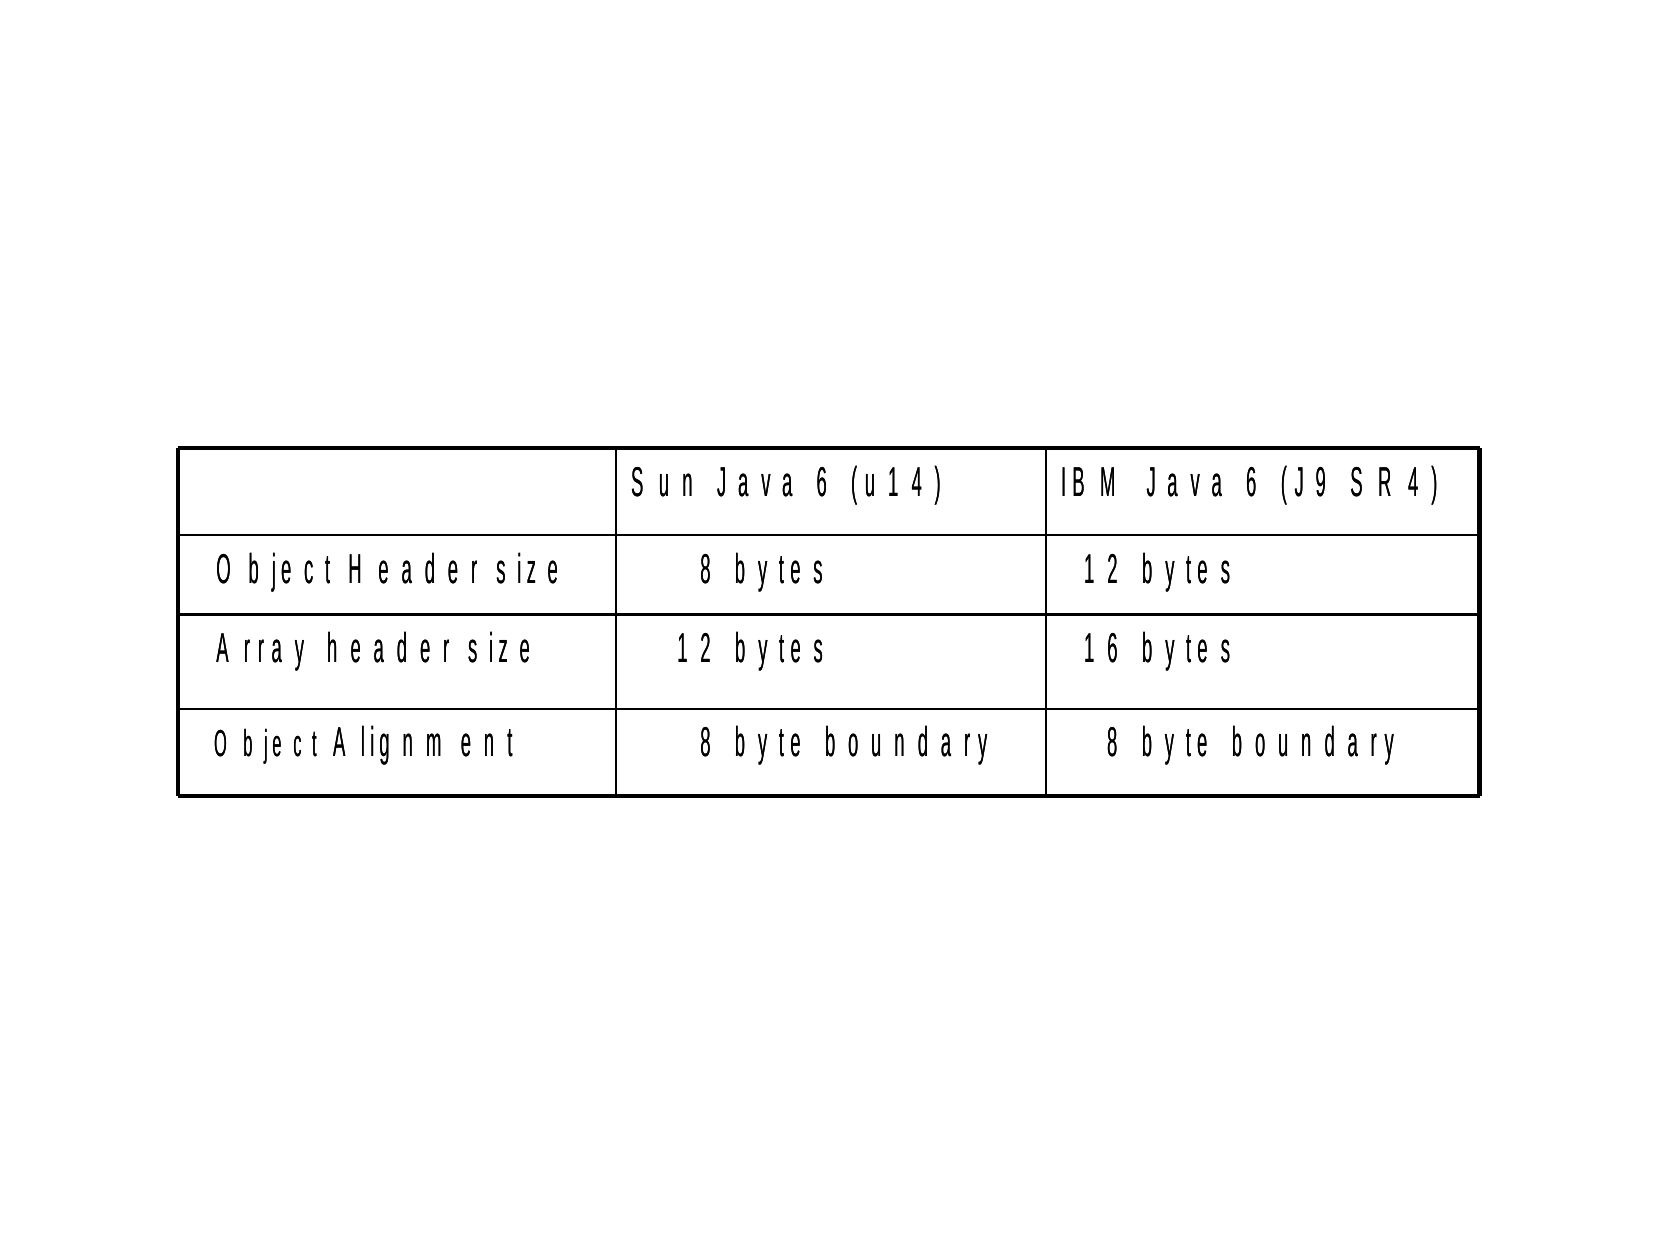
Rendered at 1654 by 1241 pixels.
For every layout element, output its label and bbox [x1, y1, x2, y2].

picture [175, 445, 1485, 801]
